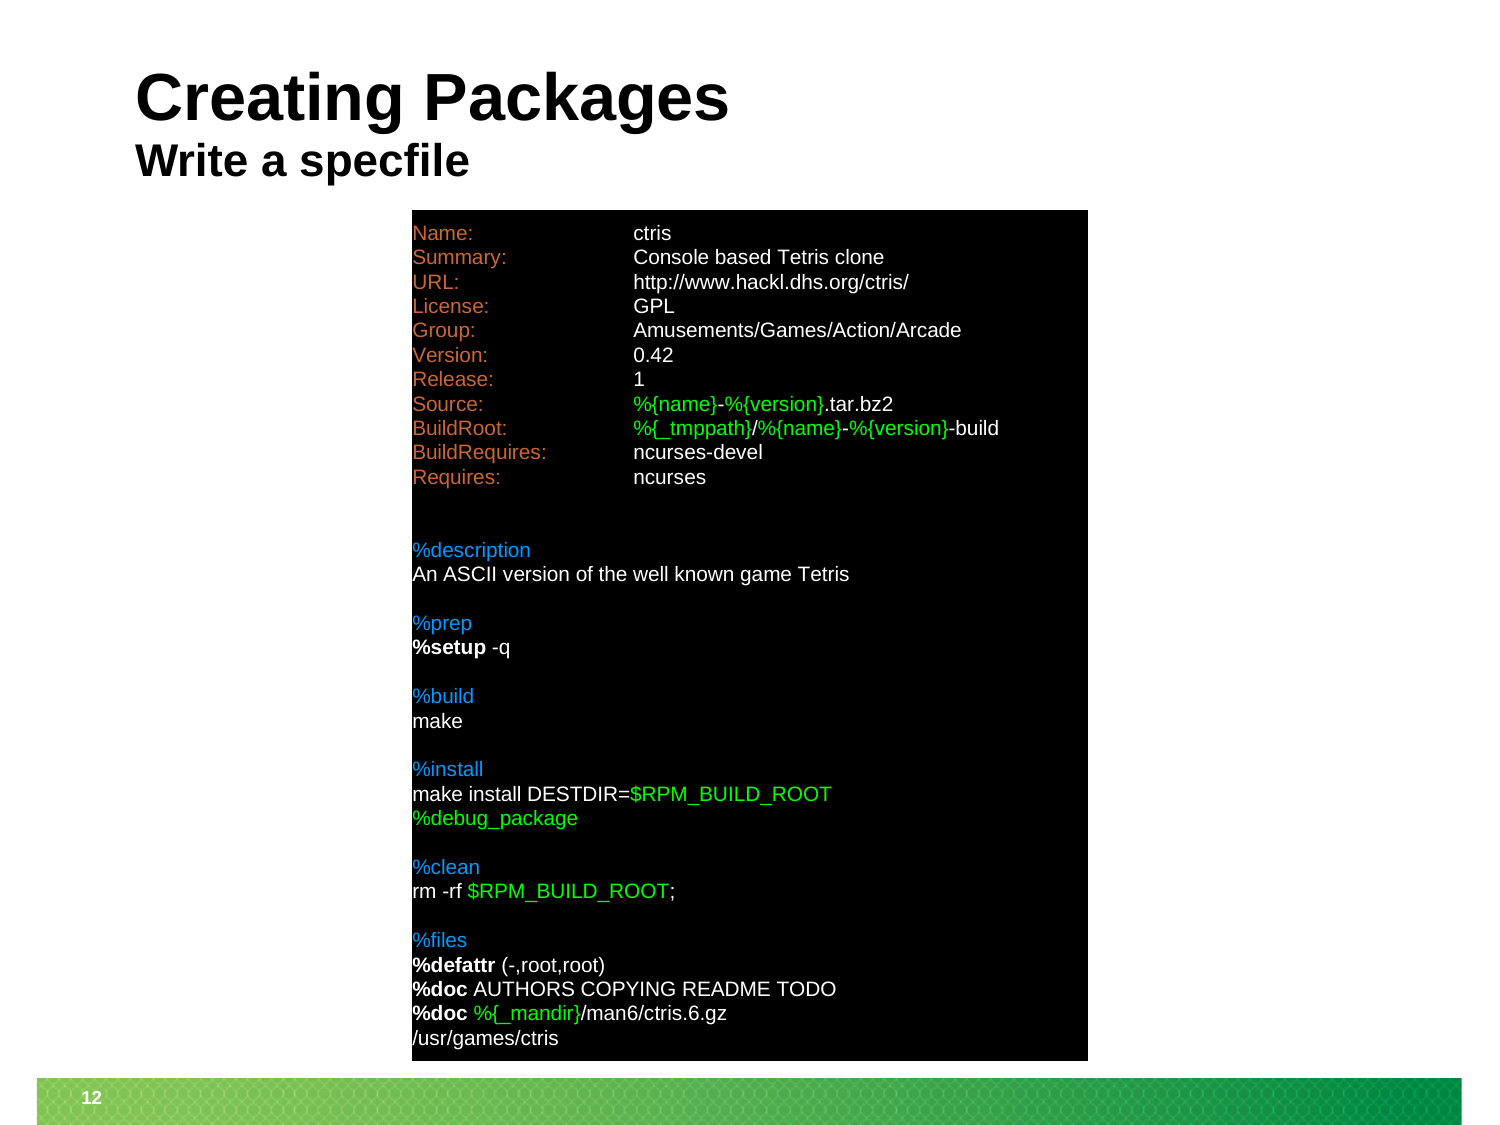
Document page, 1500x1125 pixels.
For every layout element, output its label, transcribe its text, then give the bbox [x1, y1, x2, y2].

picture [36, 1078, 1462, 1125]
title Creating Packages Write a specfile [135, 41, 1372, 204]
text_box Name: ctris Summary: Console based Tetris clone URL: http://www.hackl.dhs.org/ctris/ License: GPL Group: Amusements/Games/Action/Arcade Version: 0.42 Release: 1 Source: %{name}-%{version}.tar.bz2 BuildRoot: %{_tmppath}/%{name}-%{version}-build BuildRequires: ncurses-devel Requires: ncurses %description An ASCII version of the well known game Tetris %prep %setup -q %build make %install make install DESTDIR=$RPM_BUILD_ROOT %debug_package %clean rm -rf $RPM_BUILD_ROOT; %files %defattr (-,root,root) %doc AUTHORS COPYING README TODO %doc %{_mandir}/man6/ctris.6.gz /usr/games/ctris [412, 210, 1088, 1061]
